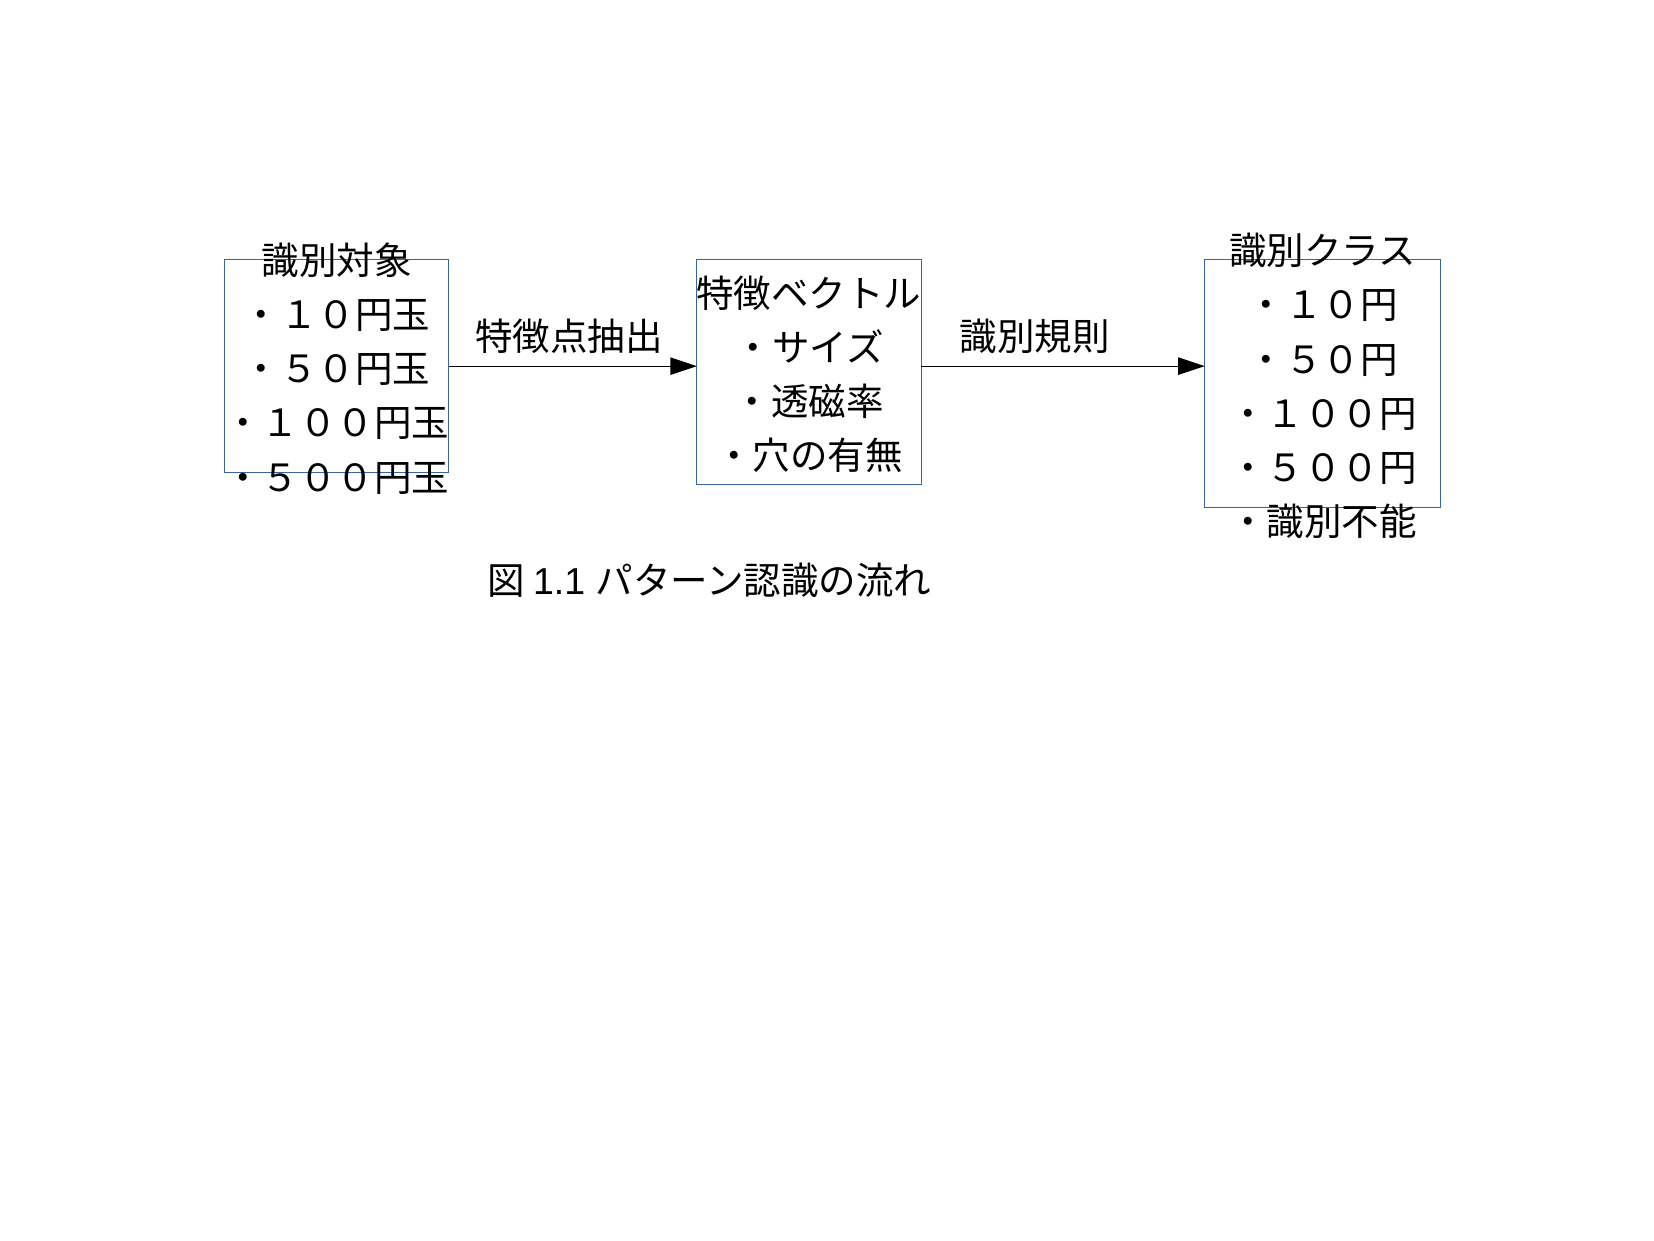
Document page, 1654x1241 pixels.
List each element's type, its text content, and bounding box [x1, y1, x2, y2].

text_box 特徴ベクトル ・サイズ ・透磁率 ・穴の有無 [696, 259, 922, 485]
text_box 識別クラス ・１０円 ・５０円 ・１００円 ・５００円 ・識別不能 [1204, 259, 1441, 508]
text_box 特徴点抽出 [460, 299, 697, 378]
text_box 図 1.1 パターン認識の流れ [472, 543, 1158, 601]
text_box 識別規則 [944, 299, 1182, 378]
text_box 識別対象 ・１０円玉 ・５０円玉 ・１００円玉 ・５００円玉 [224, 259, 449, 473]
